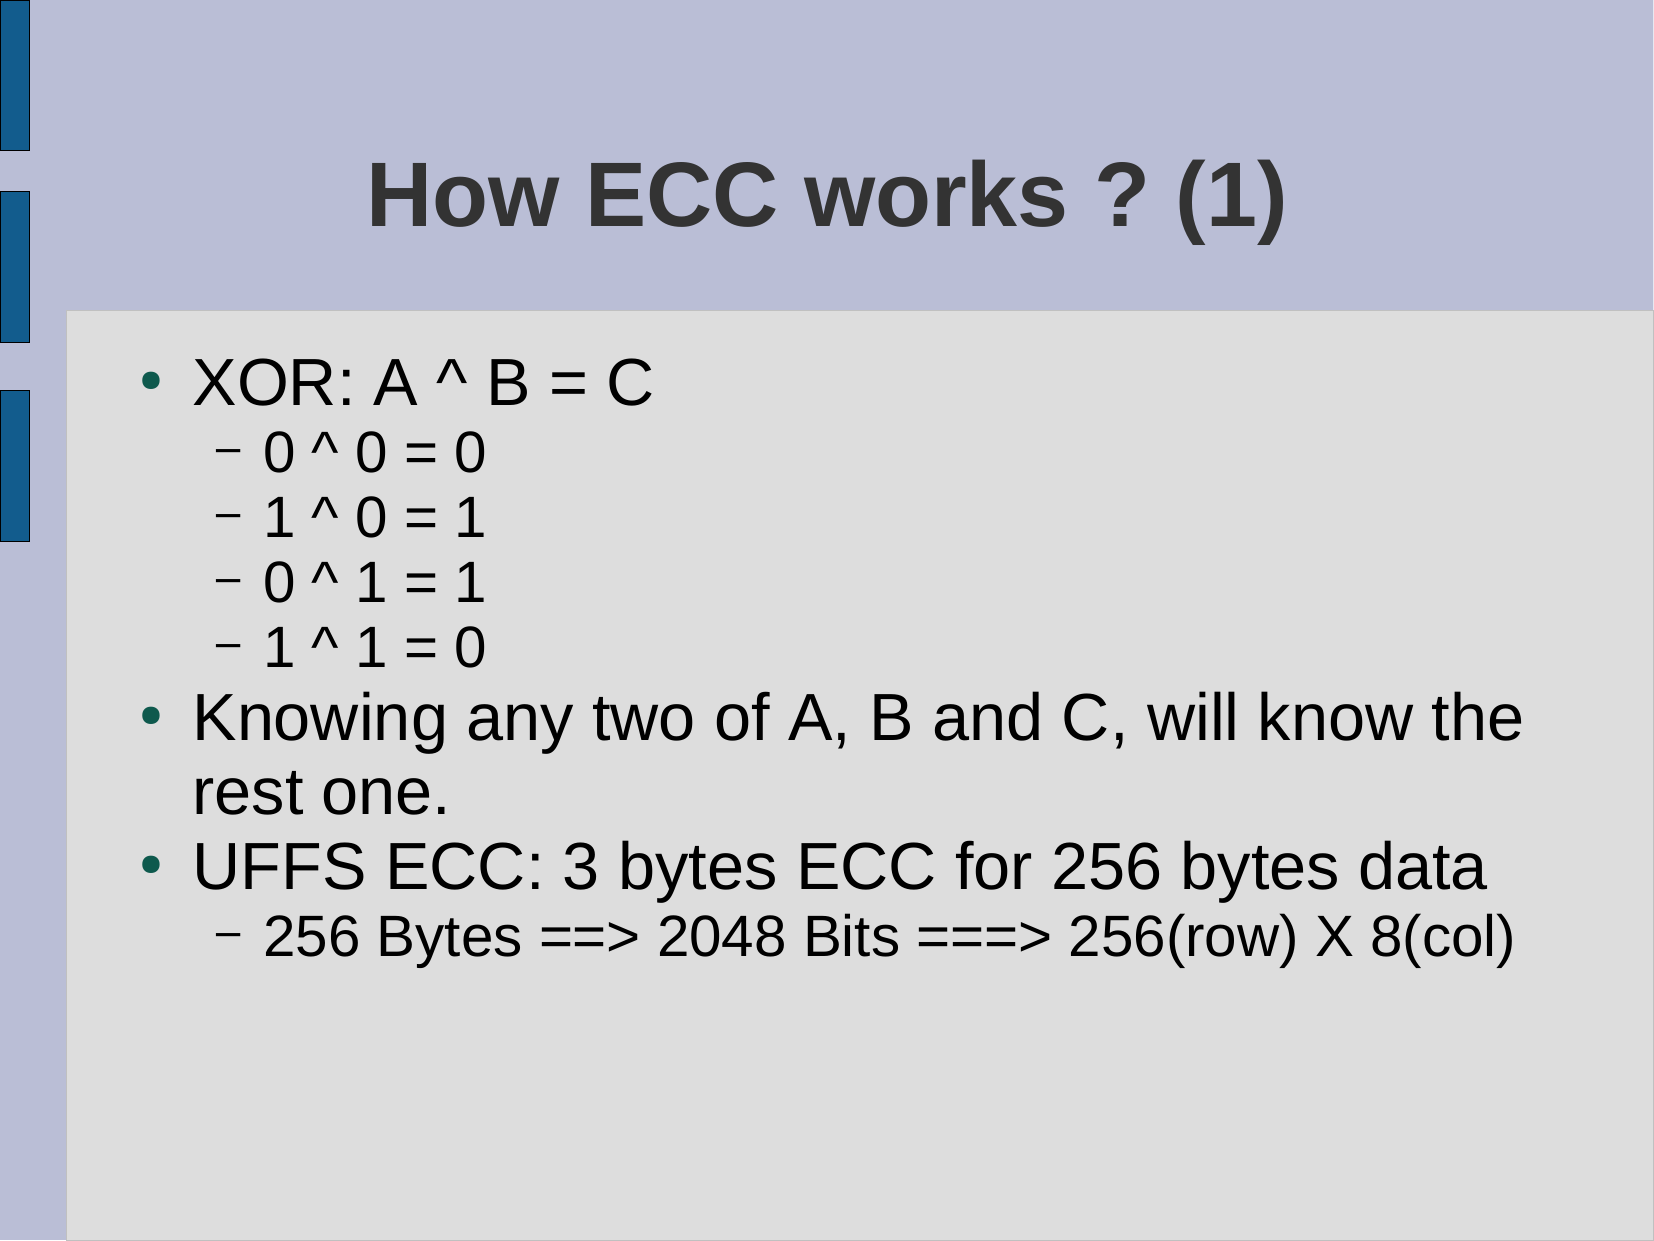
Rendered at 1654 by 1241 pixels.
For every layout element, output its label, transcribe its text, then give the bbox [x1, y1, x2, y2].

title How ECC works ? (1) [121, 91, 1534, 299]
list XOR: A ^ B = C 0 ^ 0 = 0 1 ^ 0 = 1 0 ^ 1 = 1 1 ^ 1 = 0 Knowing any two of A, B and C, will know the rest one. UFFS ECC: 3 bytes ECC for 256 bytes data 256 Bytes ==> 2048 Bits ===> 256(row) X 8(col) [121, 344, 1534, 1063]
